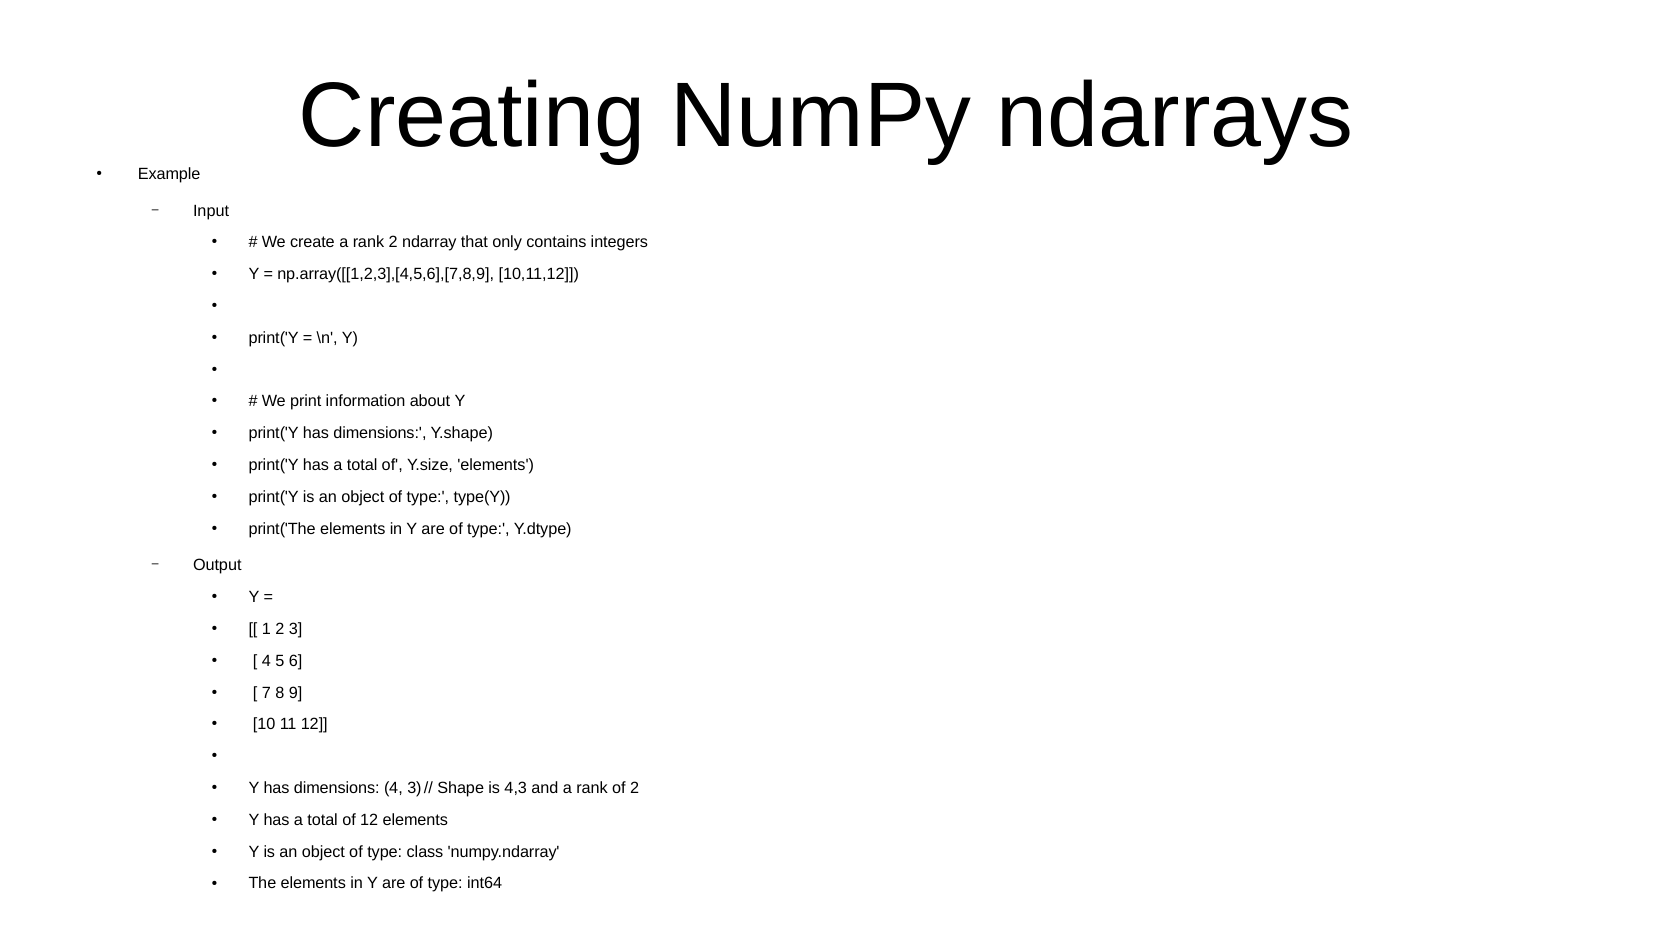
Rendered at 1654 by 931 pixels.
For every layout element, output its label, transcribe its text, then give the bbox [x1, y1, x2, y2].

list Example Input # We create a rank 2 ndarray that only contains integers Y = np.array([[1,2,3],[4,5,6],[7,8,9], [10,11,12]]) print('Y = \n', Y) # We print information about Y print('Y has dimensions:', Y.shape) print('Y has a total of', Y.size, 'elements') print('Y is an object of type:', type(Y)) print('The elements in Y are of type:', Y.dtype) Output Y = [[ 1 2 3] [ 4 5 6] [ 7 8 9] [10 11 12]] Y has dimensions: (4, 3) // Shape is 4,3 and a rank of 2 Y has a total of 12 elements Y is an object of type: class 'numpy.ndarray' The elements in Y are of type: int64 [82, 165, 1621, 901]
title Creating NumPy ndarrays [82, 37, 1571, 165]
